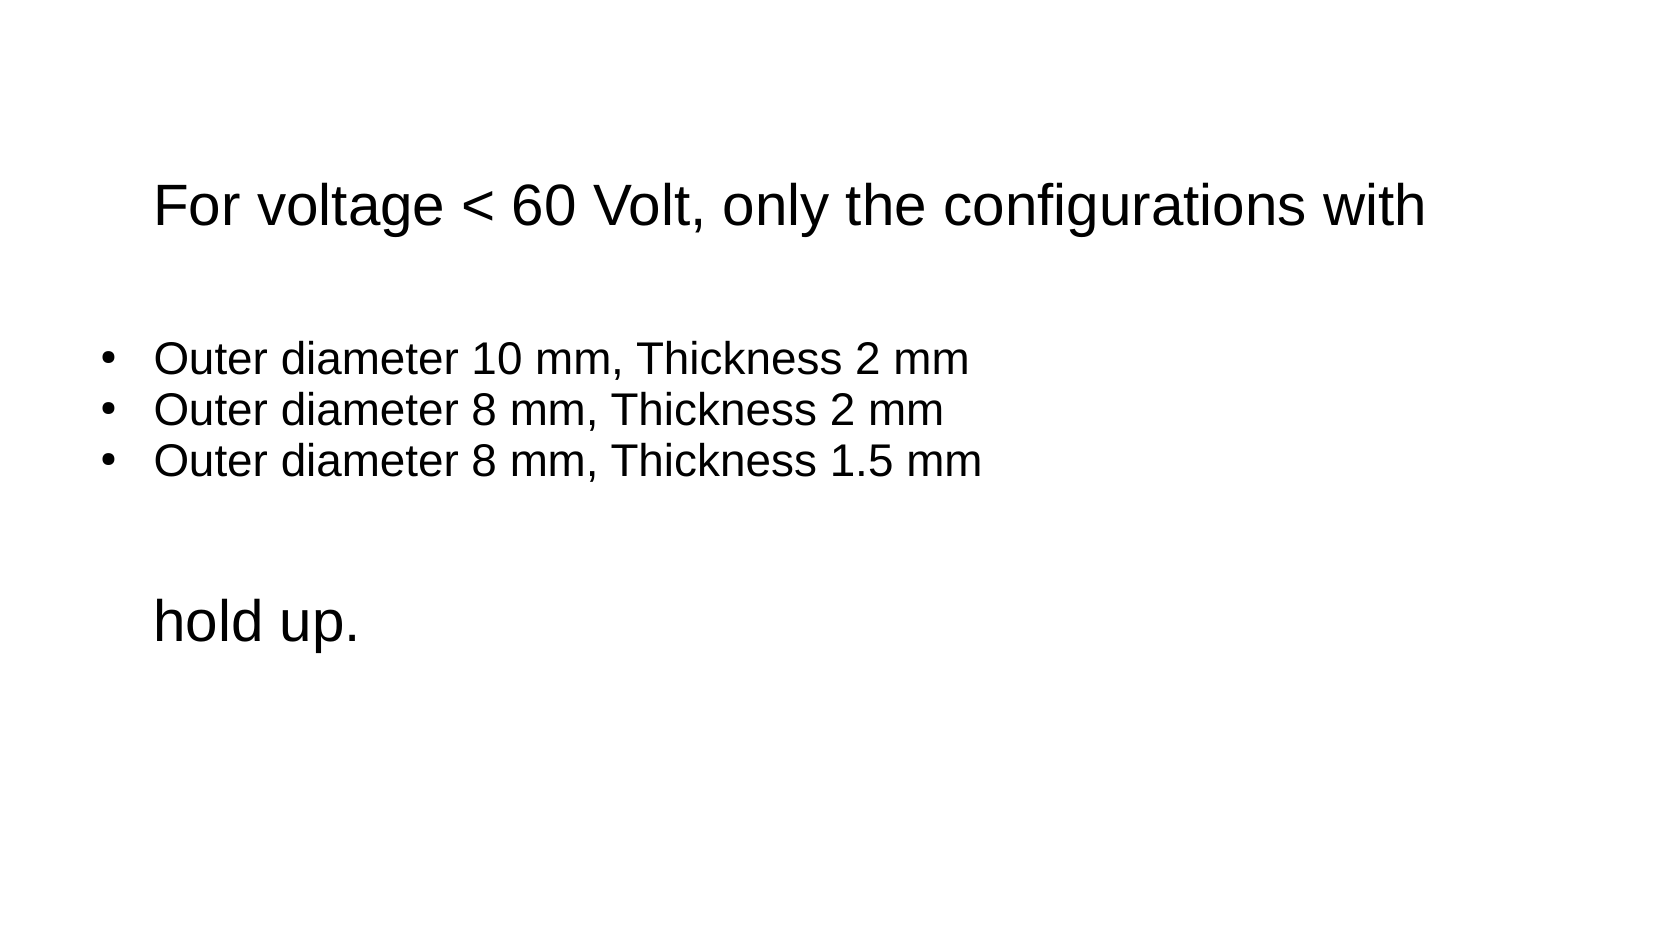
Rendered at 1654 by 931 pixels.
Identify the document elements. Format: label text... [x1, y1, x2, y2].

list For voltage < 60 Volt, only the configurations with Outer diameter 10 mm, Thickness 2 mm Outer diameter 8 mm, Thickness 2 mm Outer diameter 8 mm, Thickness 1.5 mm hold up. [82, 173, 1571, 713]
